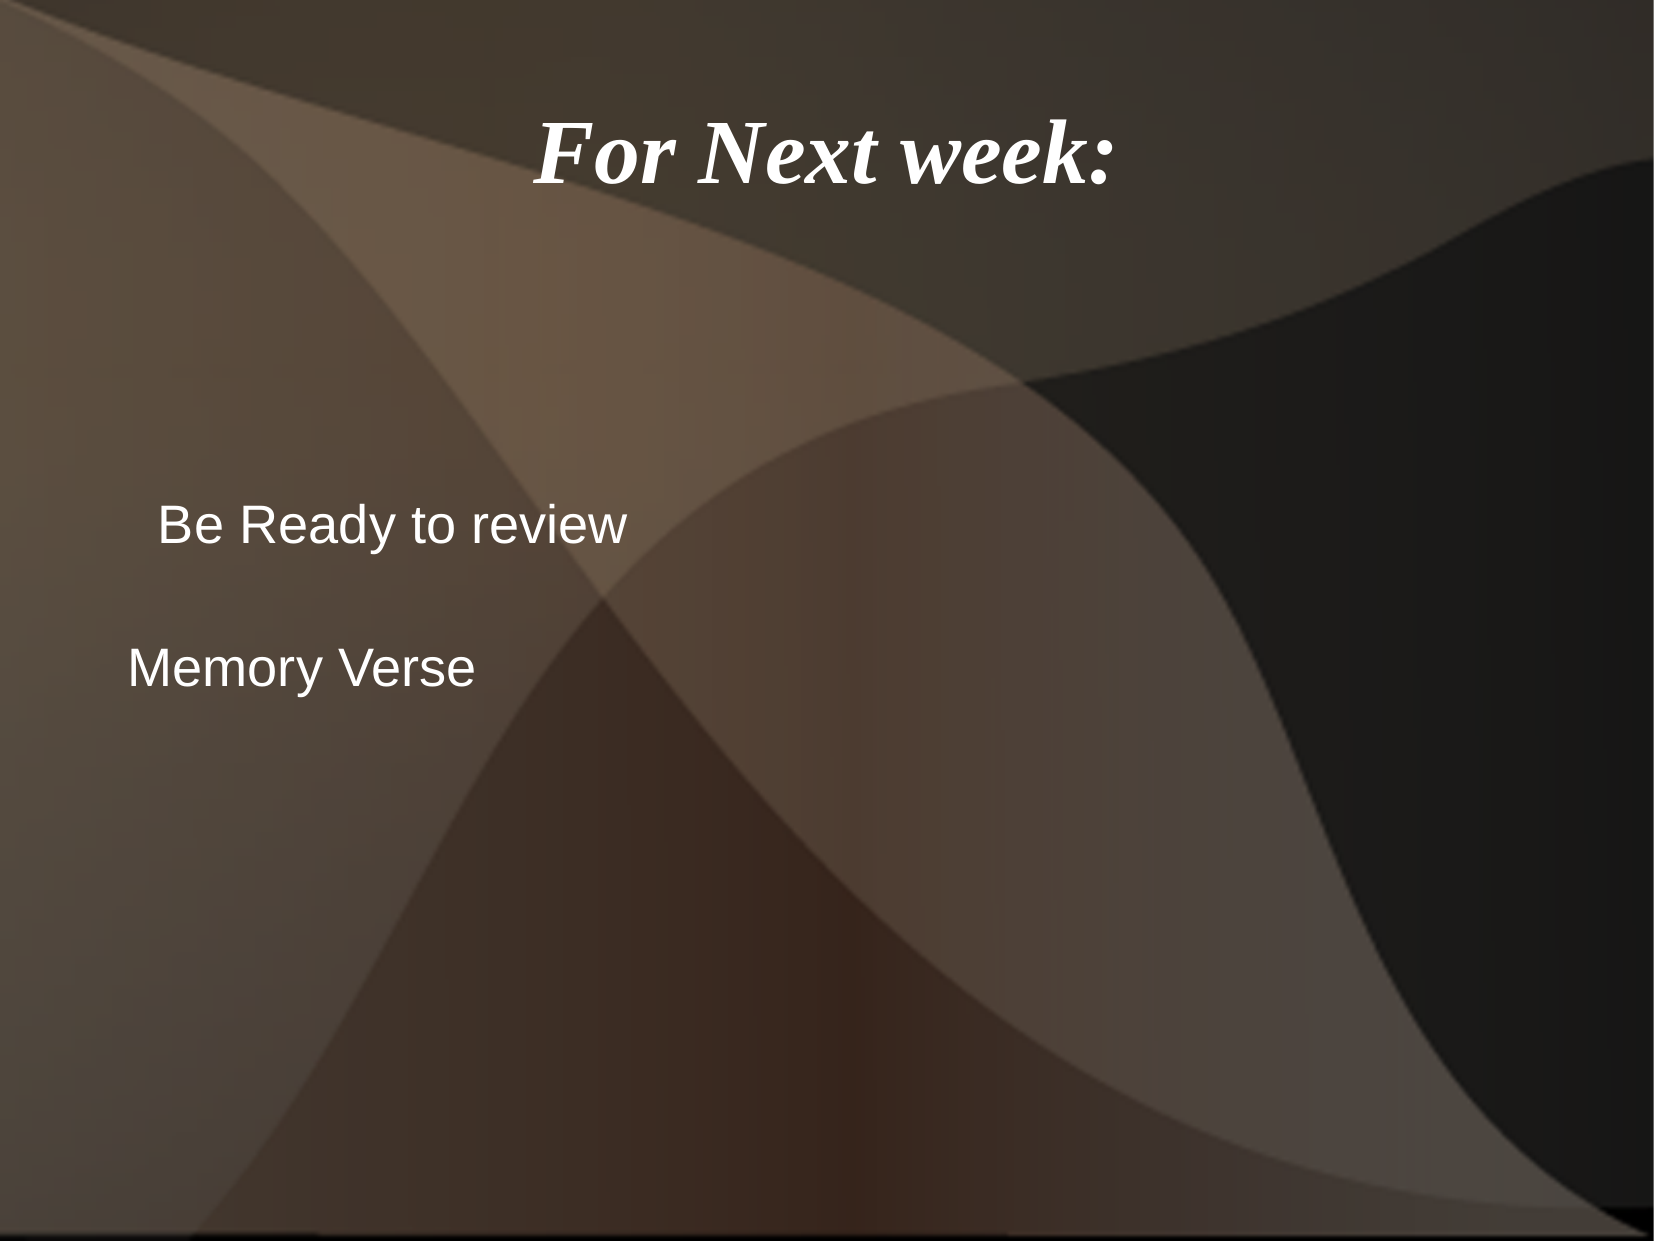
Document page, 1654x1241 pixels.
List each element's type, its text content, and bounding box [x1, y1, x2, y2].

picture [0, 0, 1654, 1241]
text_box Memory Verse [112, 630, 493, 706]
text_box Be Ready to review [143, 487, 644, 563]
title For Next week: [82, 56, 1571, 250]
